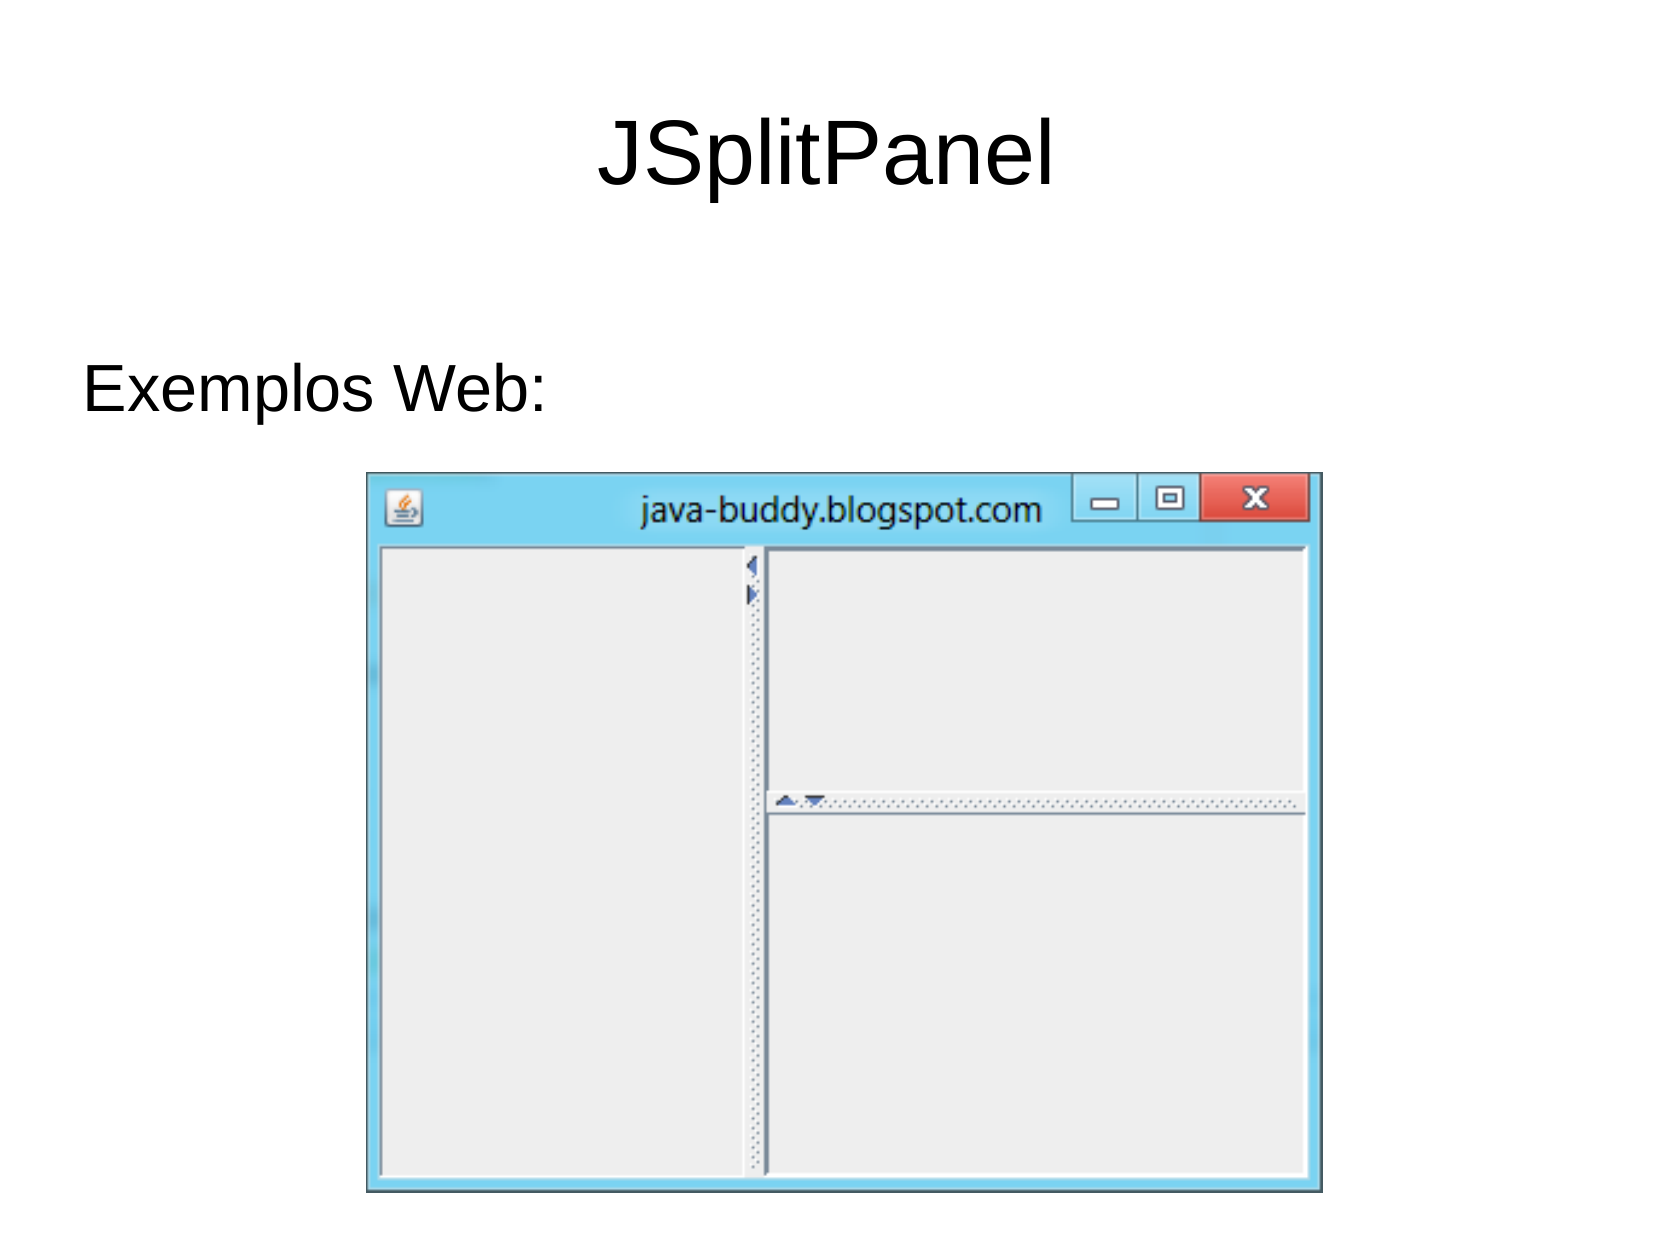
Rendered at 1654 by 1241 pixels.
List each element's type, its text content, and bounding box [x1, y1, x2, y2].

picture [366, 472, 1323, 1193]
title JSplitPanel [82, 49, 1571, 257]
subtitle Exemplos Web: [82, 290, 1571, 1010]
